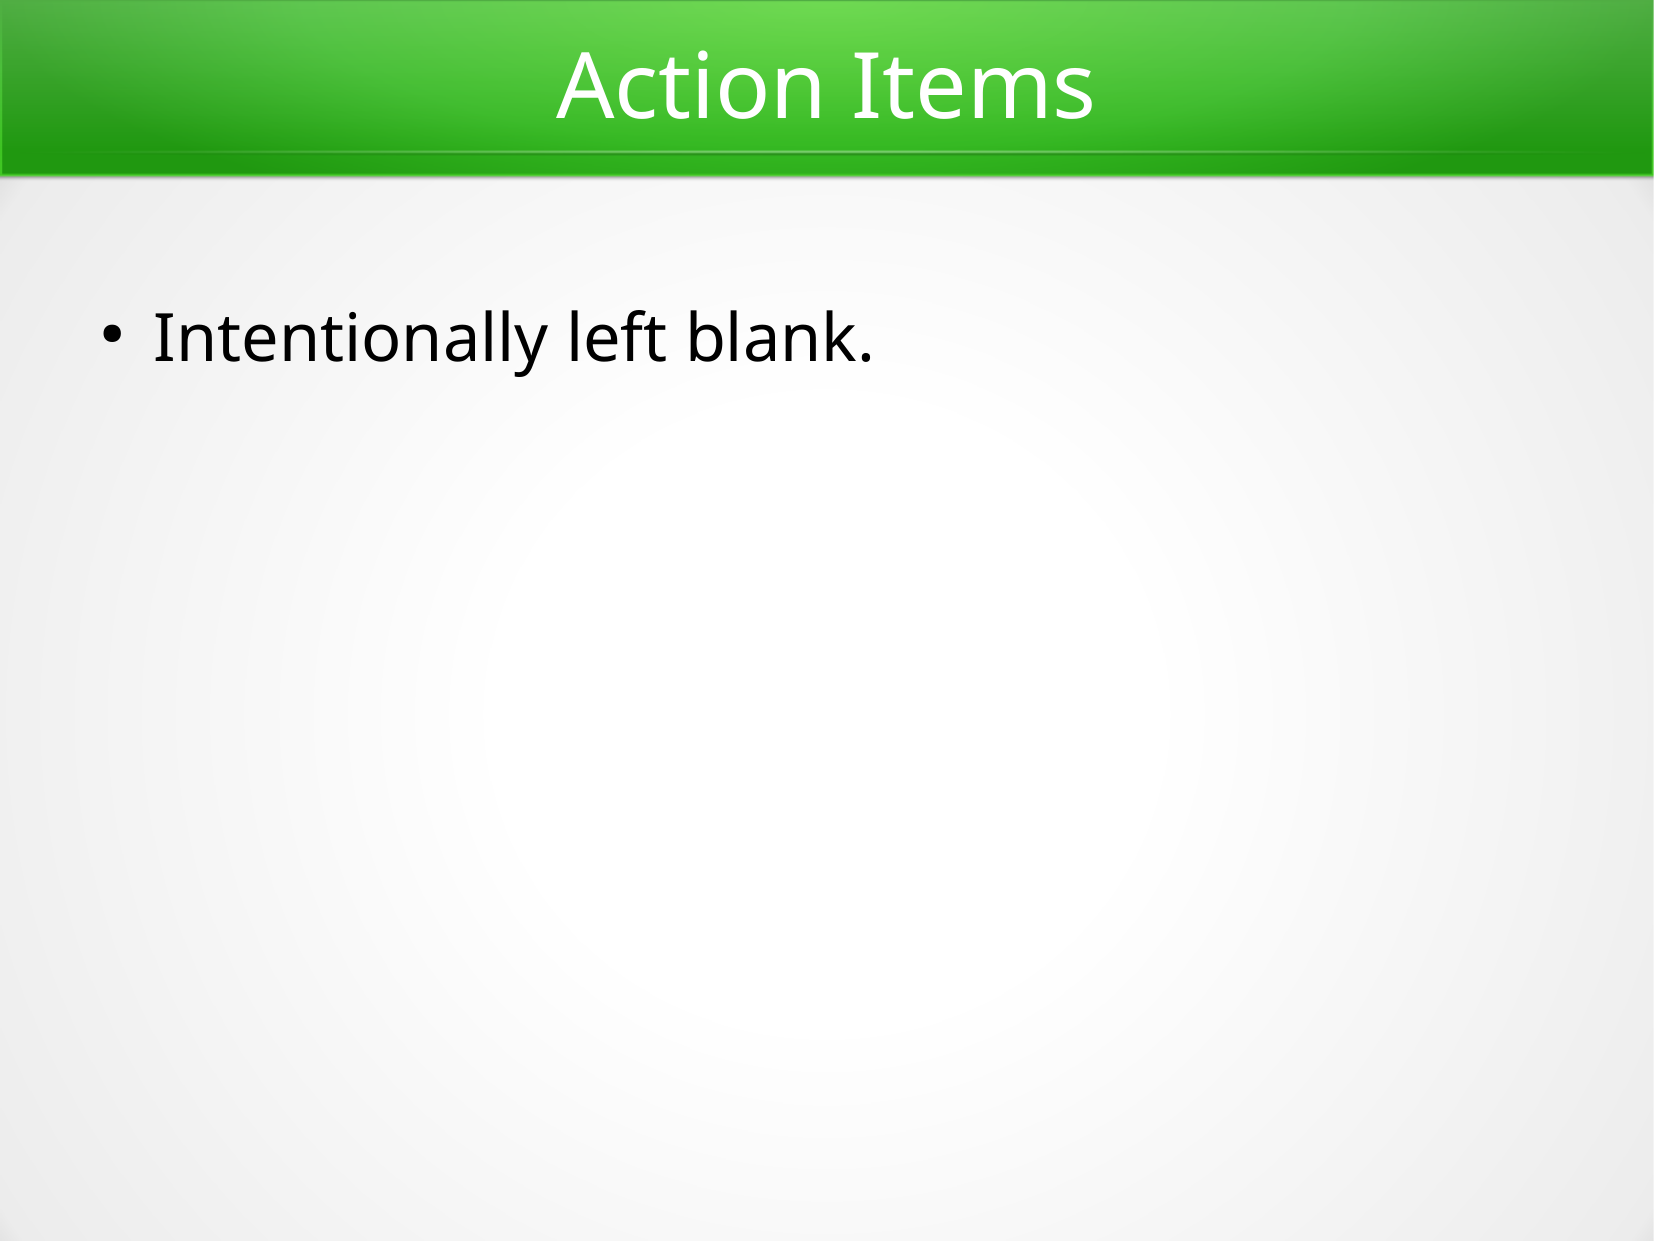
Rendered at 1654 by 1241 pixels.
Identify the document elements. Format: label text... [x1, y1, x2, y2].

title Action Items [82, 11, 1571, 154]
picture [0, 0, 1654, 1241]
list Intentionally left blank. [82, 290, 1501, 1010]
